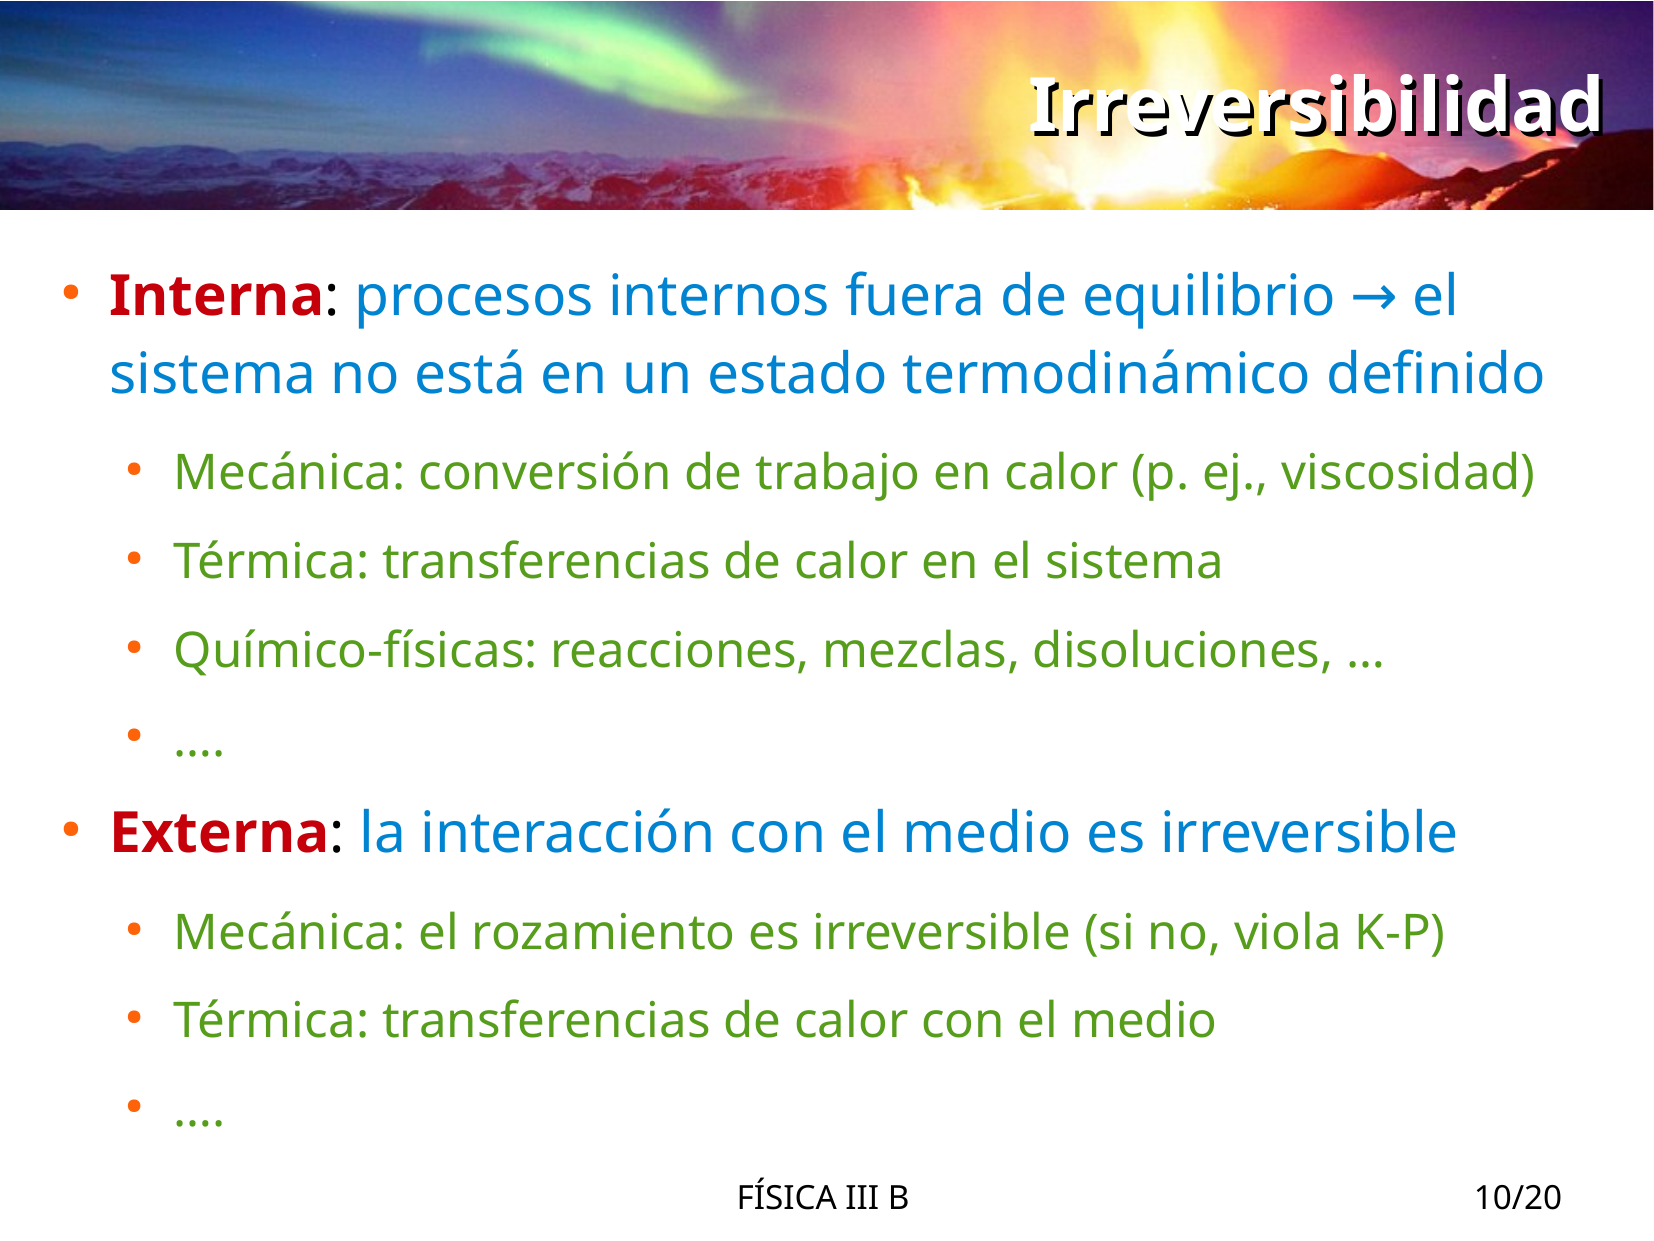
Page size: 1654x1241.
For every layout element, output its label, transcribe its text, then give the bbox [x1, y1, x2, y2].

picture [0, 1, 1654, 210]
title Irreversibilidad [45, 15, 1606, 191]
list Interna: procesos internos fuera de equilibrio → el sistema no está en un estado termodinámico definido Mecánica: conversión de trabajo en calor (p. ej., viscosidad) Térmica: transferencias de calor en el sistema Químico-físicas: reacciones, mezclas, disoluciones, … …. Externa: la interacción con el medio es irreversible Mecánica: el rozamiento es irreversible (si no, viola K-P) Térmica: transferencias de calor con el medio …. [45, 255, 1606, 1156]
